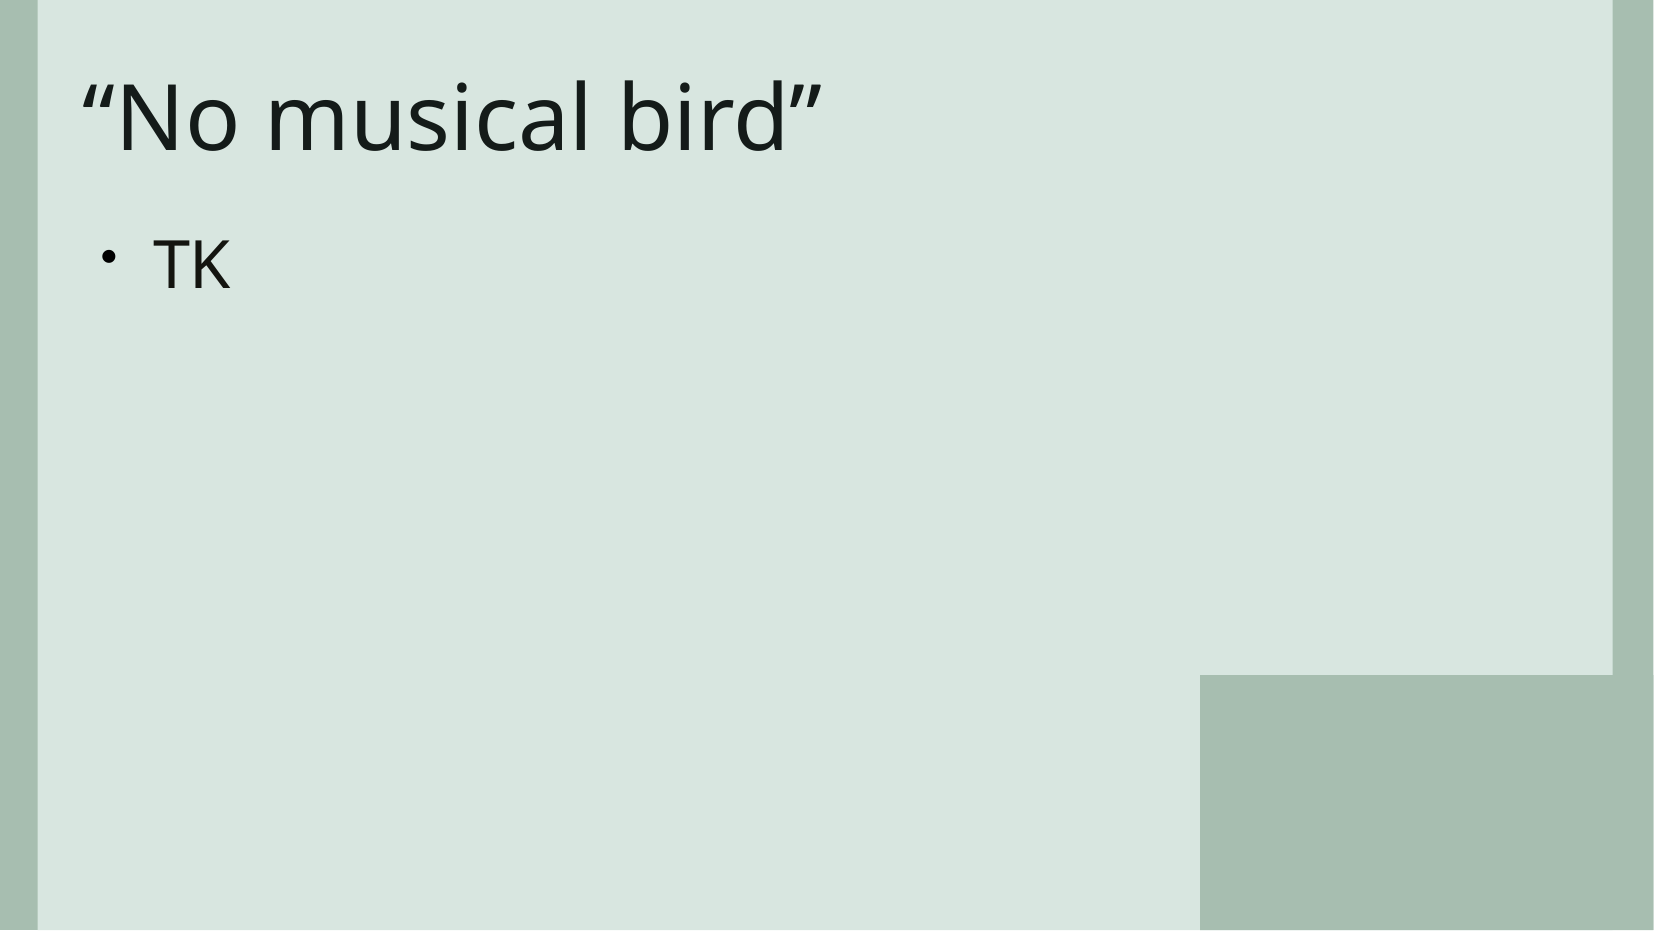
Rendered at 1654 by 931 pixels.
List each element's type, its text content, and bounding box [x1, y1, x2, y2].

title “No musical bird” [82, 37, 1576, 193]
list TK [82, 217, 1351, 758]
